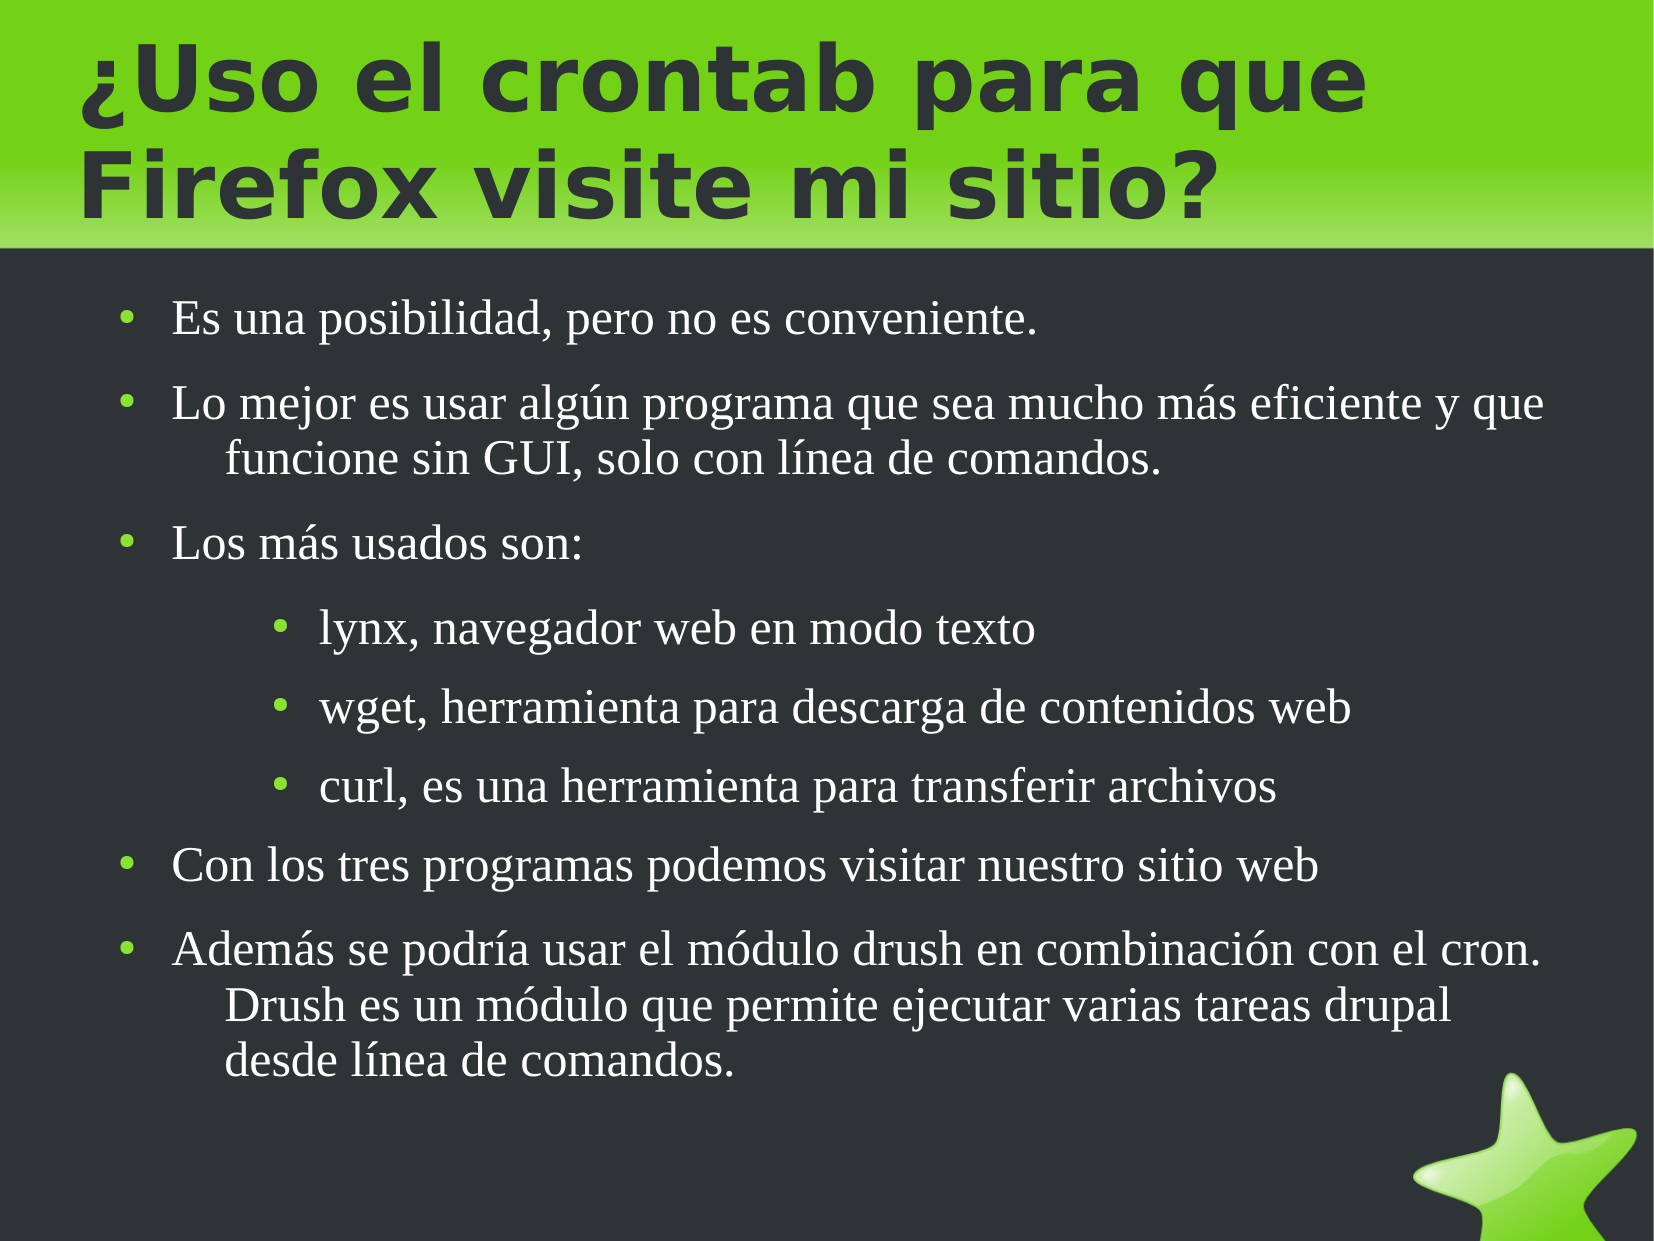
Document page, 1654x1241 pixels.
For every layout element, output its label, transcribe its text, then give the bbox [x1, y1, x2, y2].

title ¿Uso el crontab para que Firefox visite mi sitio? [76, 25, 1565, 240]
list Es una posibilidad, pero no es conveniente. Lo mejor es usar algún programa que sea mucho más eficiente y que funcione sin GUI, solo con línea de comandos. Los más usados son: lynx, navegador web en modo texto wget, herramienta para descarga de contenidos web curl, es una herramienta para transferir archivos Con los tres programas podemos visitar nuestro sitio web Además se podría usar el módulo drush en combinación con el cron. Drush es un módulo que permite ejecutar varias tareas drupal desde línea de comandos. [82, 290, 1571, 1145]
picture [0, 0, 1654, 1241]
